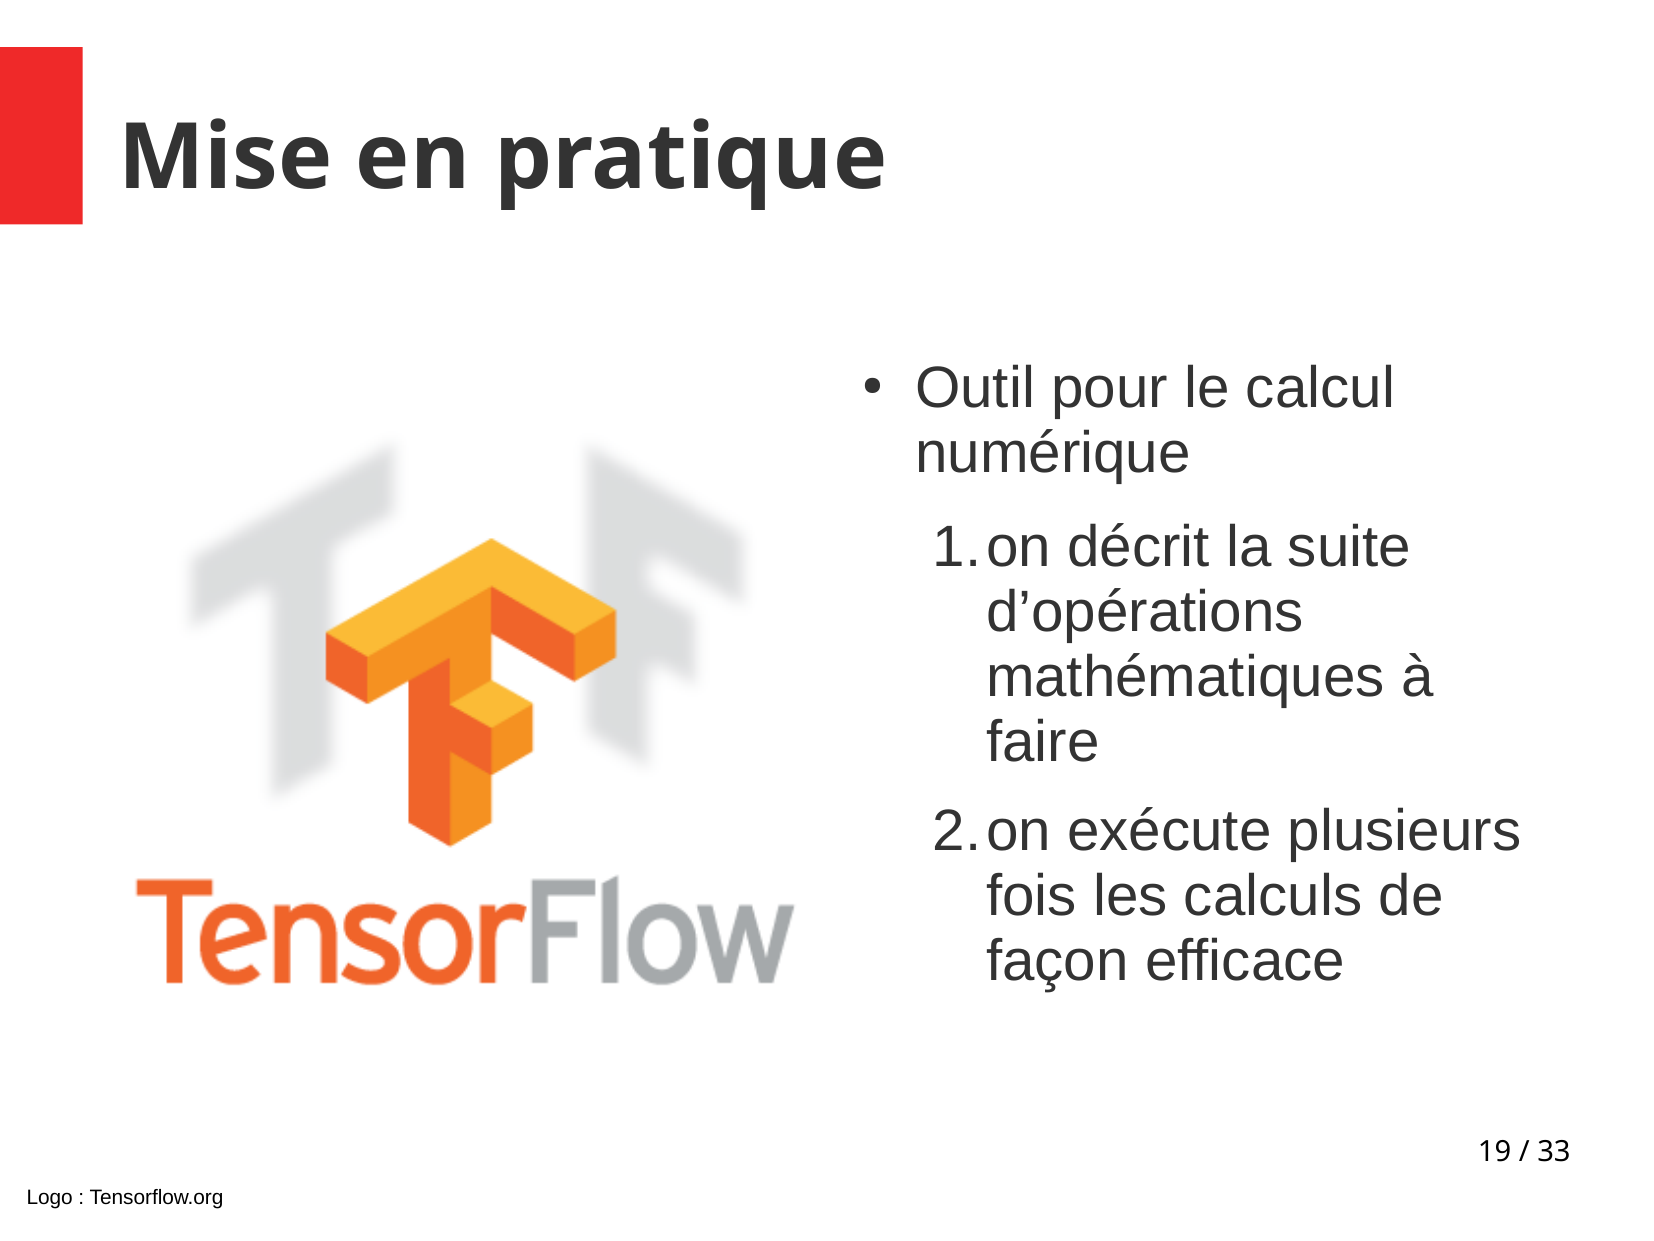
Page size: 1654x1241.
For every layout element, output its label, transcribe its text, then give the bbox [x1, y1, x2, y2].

title Mise en pratique [118, 49, 1571, 257]
list Outil pour le calcul numérique on décrit la suite d’opérations mathématiques à faire on exécute plusieurs fois les calculs de façon efficace [844, 354, 1536, 1074]
picture [118, 419, 810, 1009]
text_box Logo : Tensorflow.org [11, 1178, 238, 1217]
